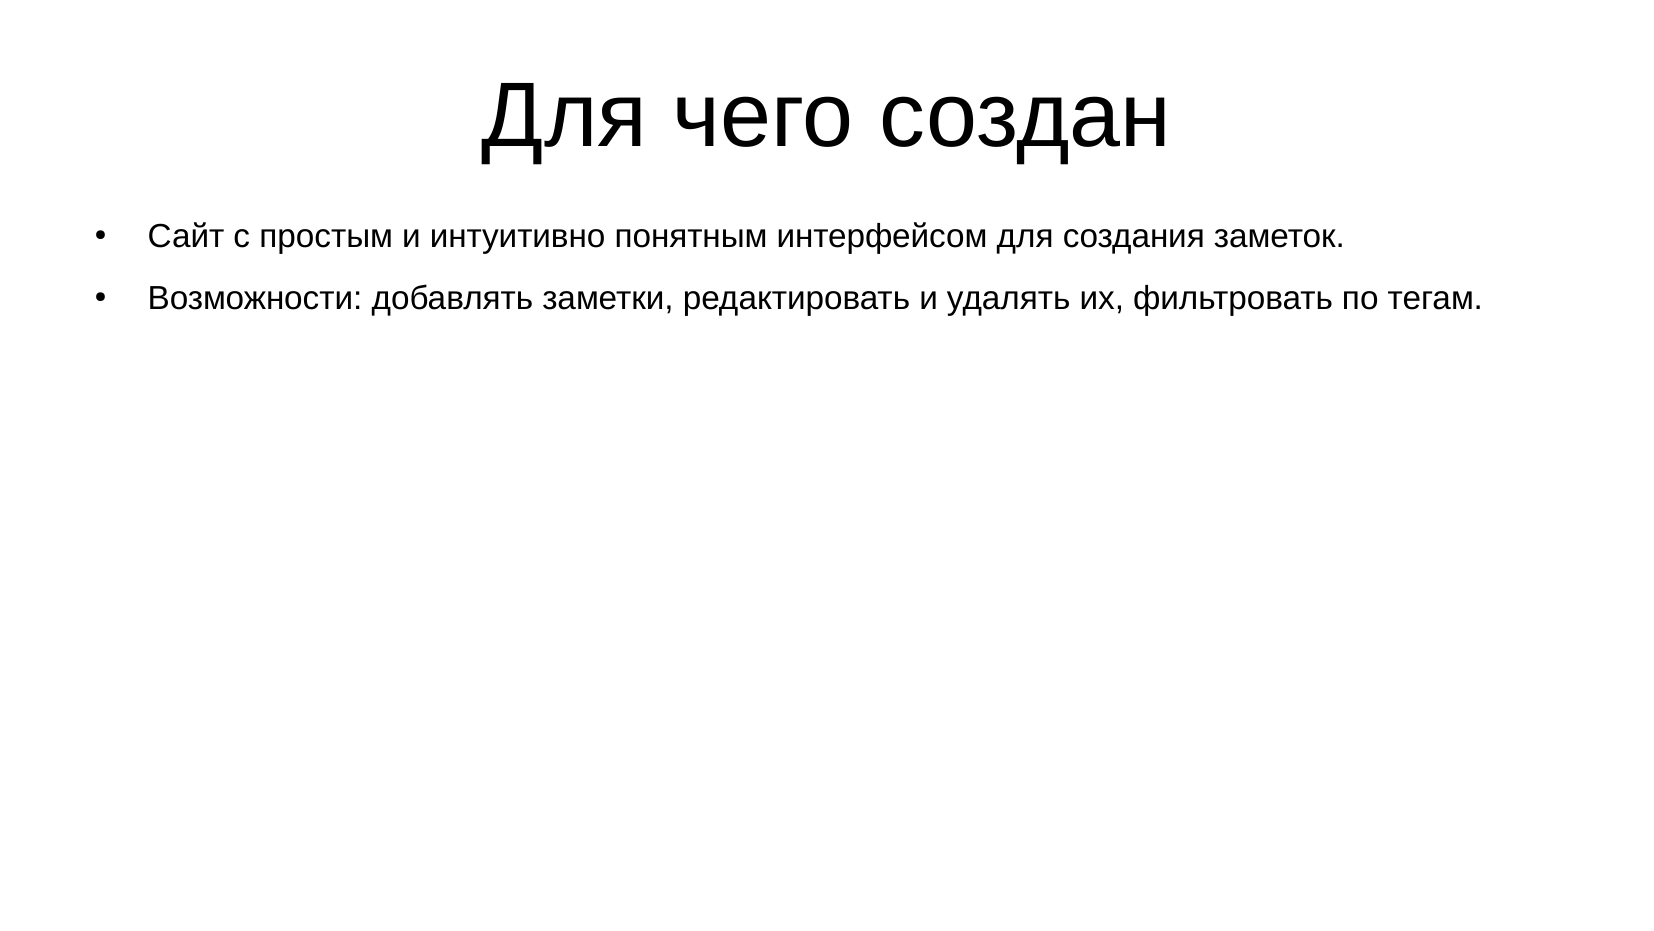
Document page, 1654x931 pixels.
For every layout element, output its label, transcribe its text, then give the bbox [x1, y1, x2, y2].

list Сайт с простым и интуитивно понятным интерфейсом для создания заметок. Возможности: добавлять заметки, редактировать и удалять их, фильтровать по тегам. [76, 217, 1565, 758]
title Для чего создан [82, 37, 1571, 193]
